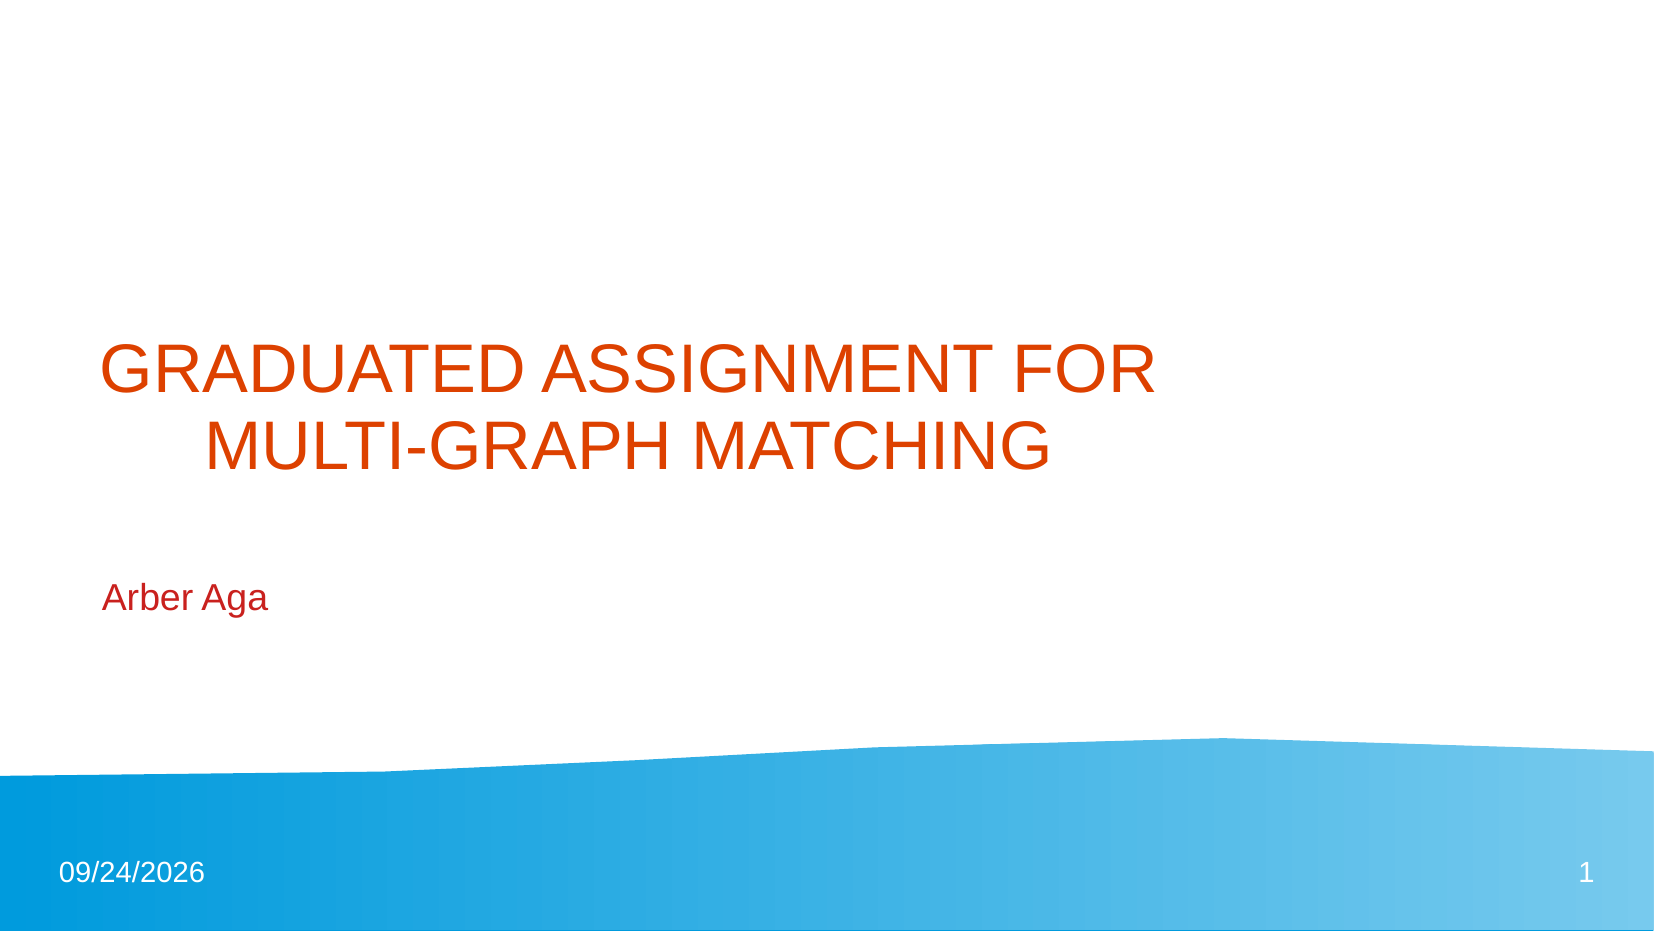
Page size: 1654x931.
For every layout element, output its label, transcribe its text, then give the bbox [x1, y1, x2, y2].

text_box Arber Aga [87, 569, 284, 626]
title GRADUATED ASSIGNMENT FOR MULTI-GRAPH MATCHING [0, 265, 1259, 550]
